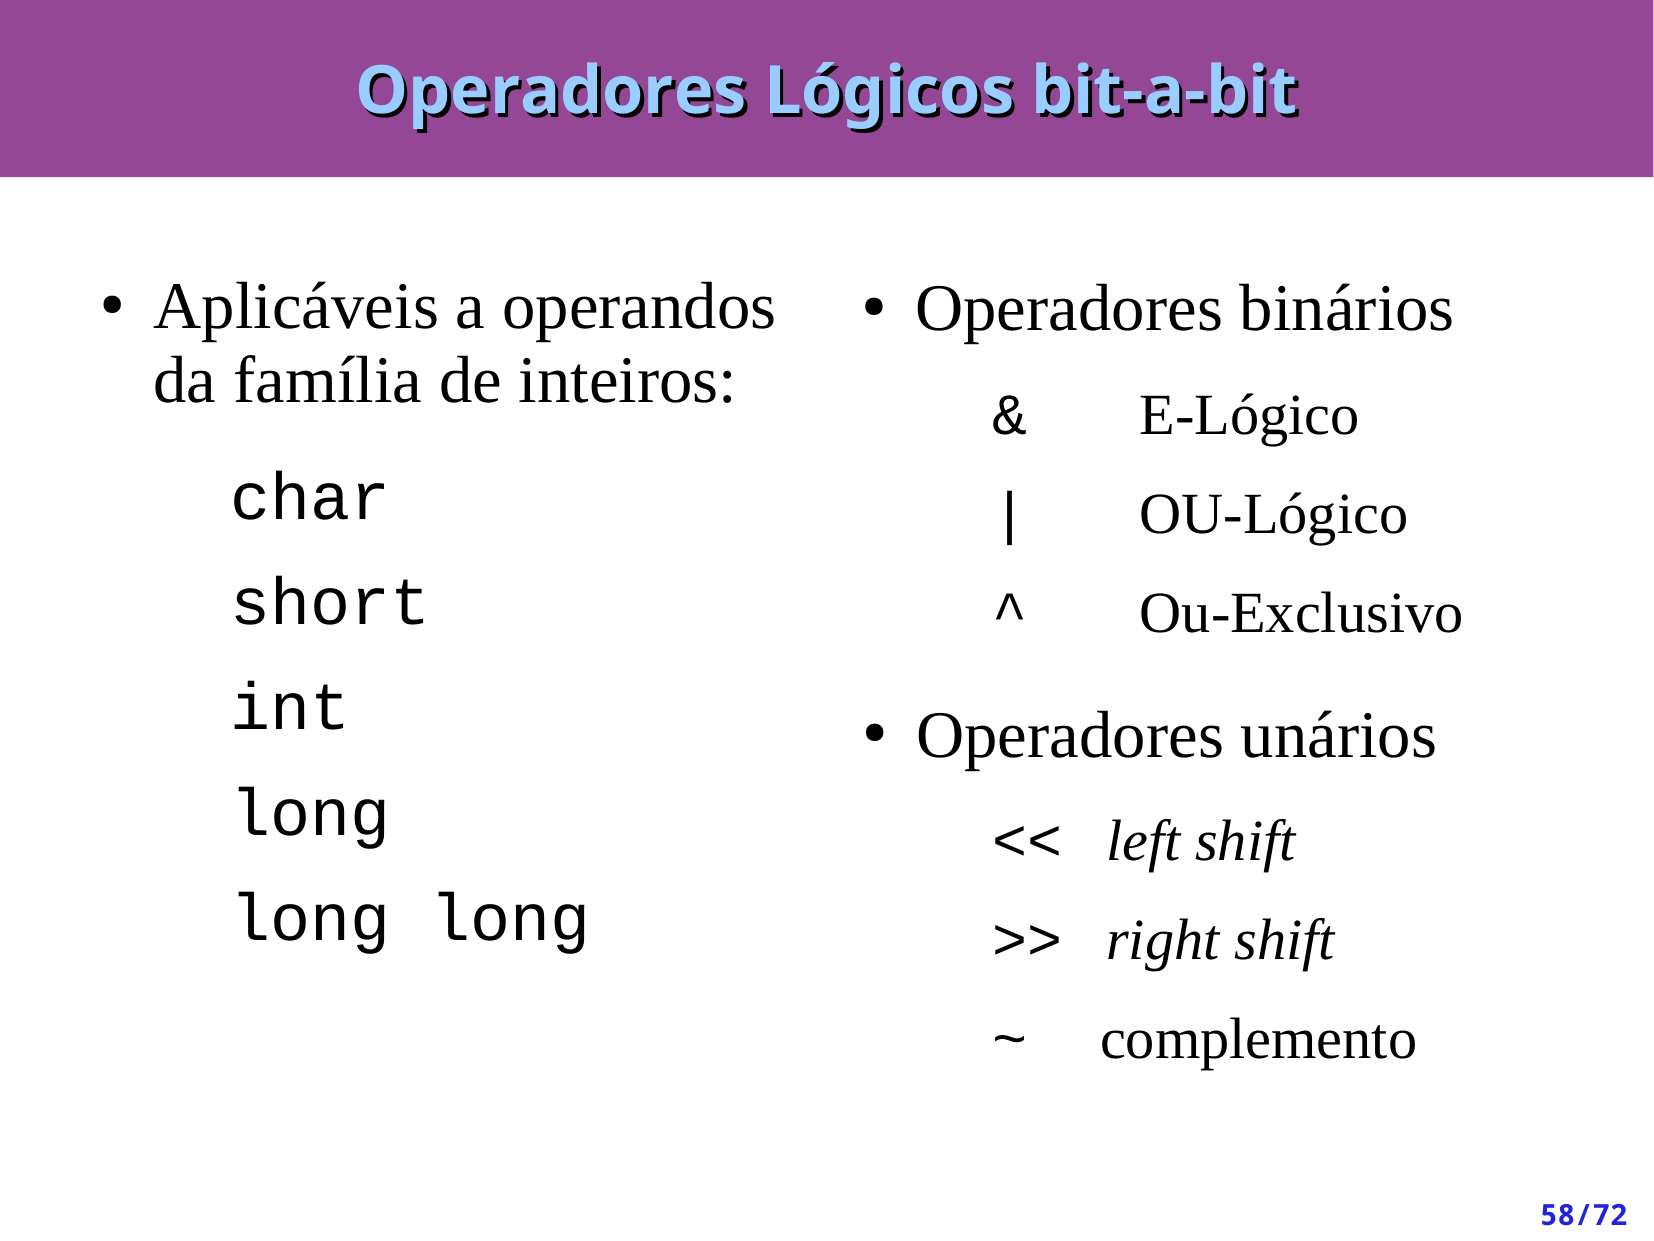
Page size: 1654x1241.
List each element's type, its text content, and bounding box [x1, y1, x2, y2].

title Operadores Lógicos bit-a-bit [82, 0, 1571, 192]
list Operadores binários & E-Lógico | OU-Lógico ^ Ou-Exclusivo [844, 271, 1571, 696]
list Operadores unários << left shift >> right shift ~ complemento [845, 697, 1572, 1123]
list Aplicáveis a operandos da família de inteiros: char short int long long long [82, 269, 792, 963]
